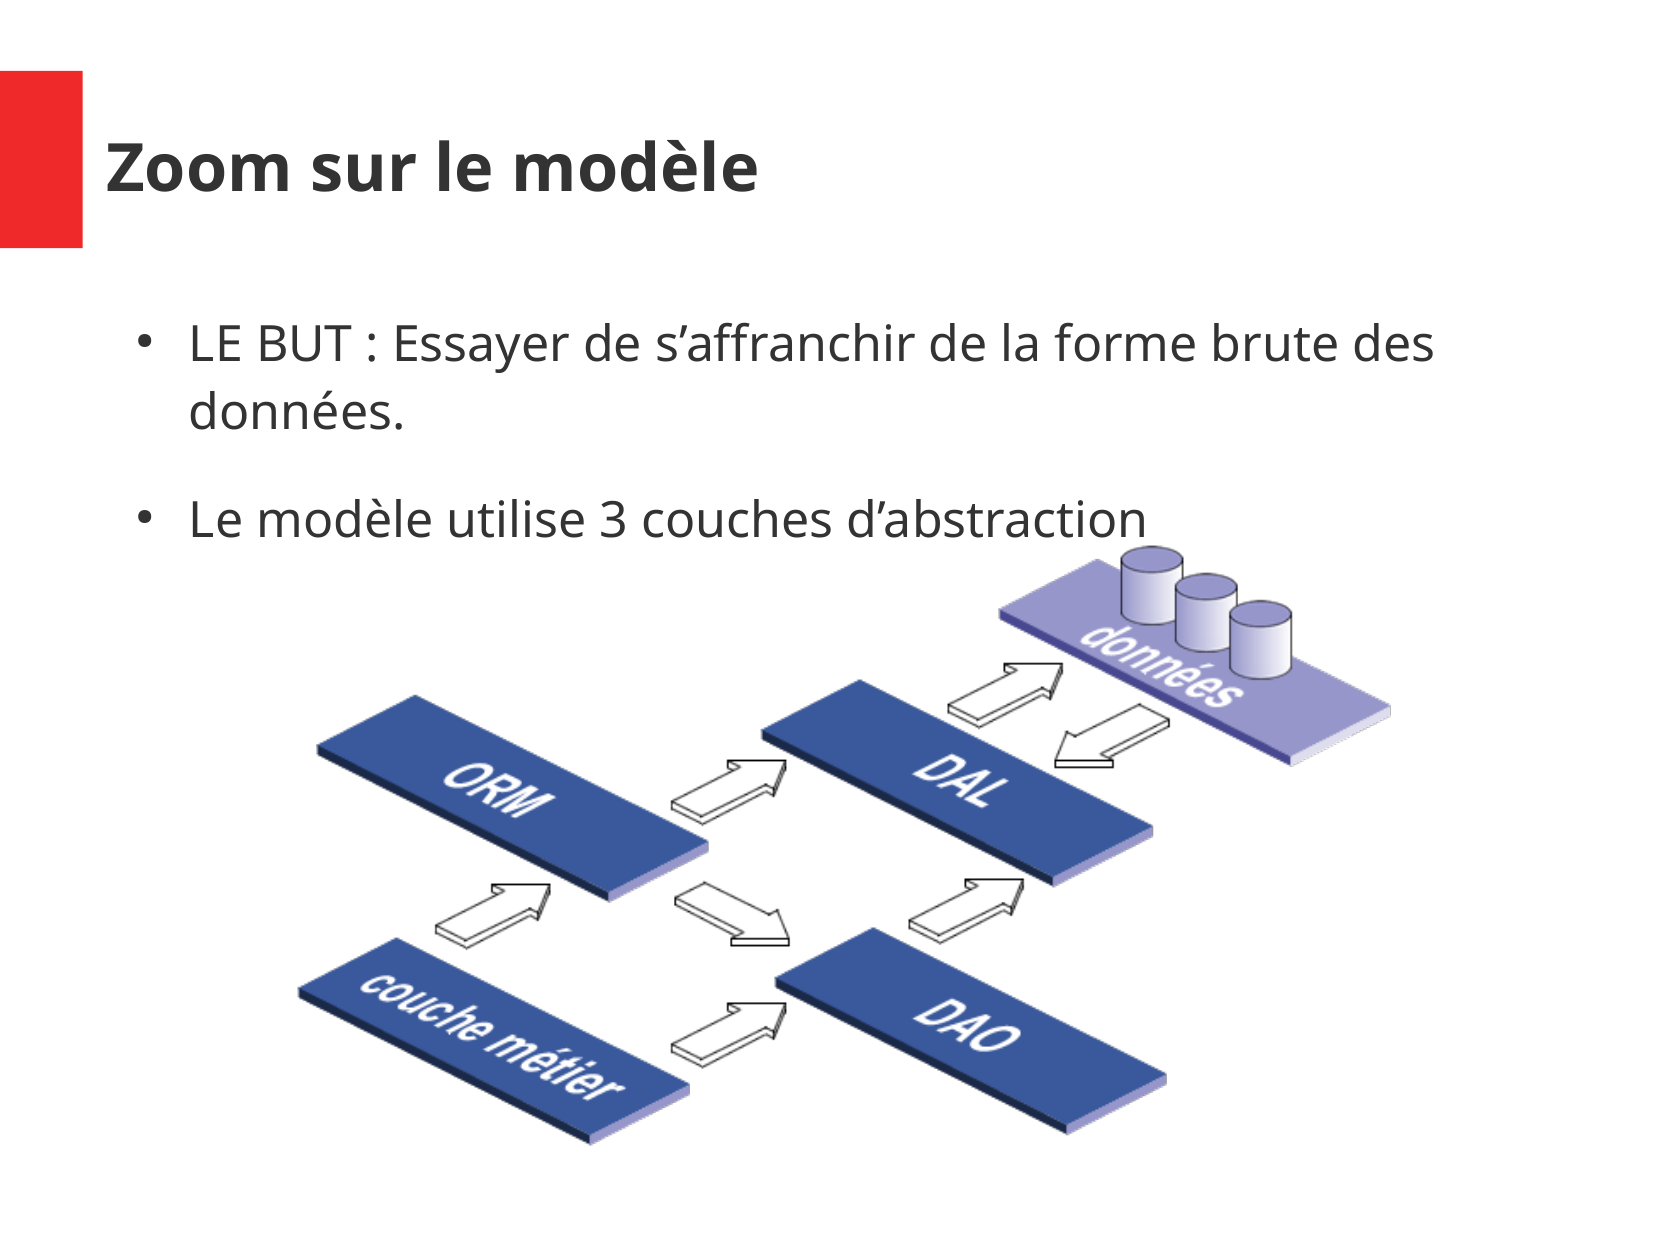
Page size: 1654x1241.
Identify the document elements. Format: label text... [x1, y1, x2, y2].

title Zoom sur le modèle [106, 47, 1512, 284]
list LE BUT : Essayer de s’affranchir de la forme brute des données. Le modèle utilise 3 couches d’abstraction [118, 308, 1524, 556]
picture [259, 507, 1406, 1176]
